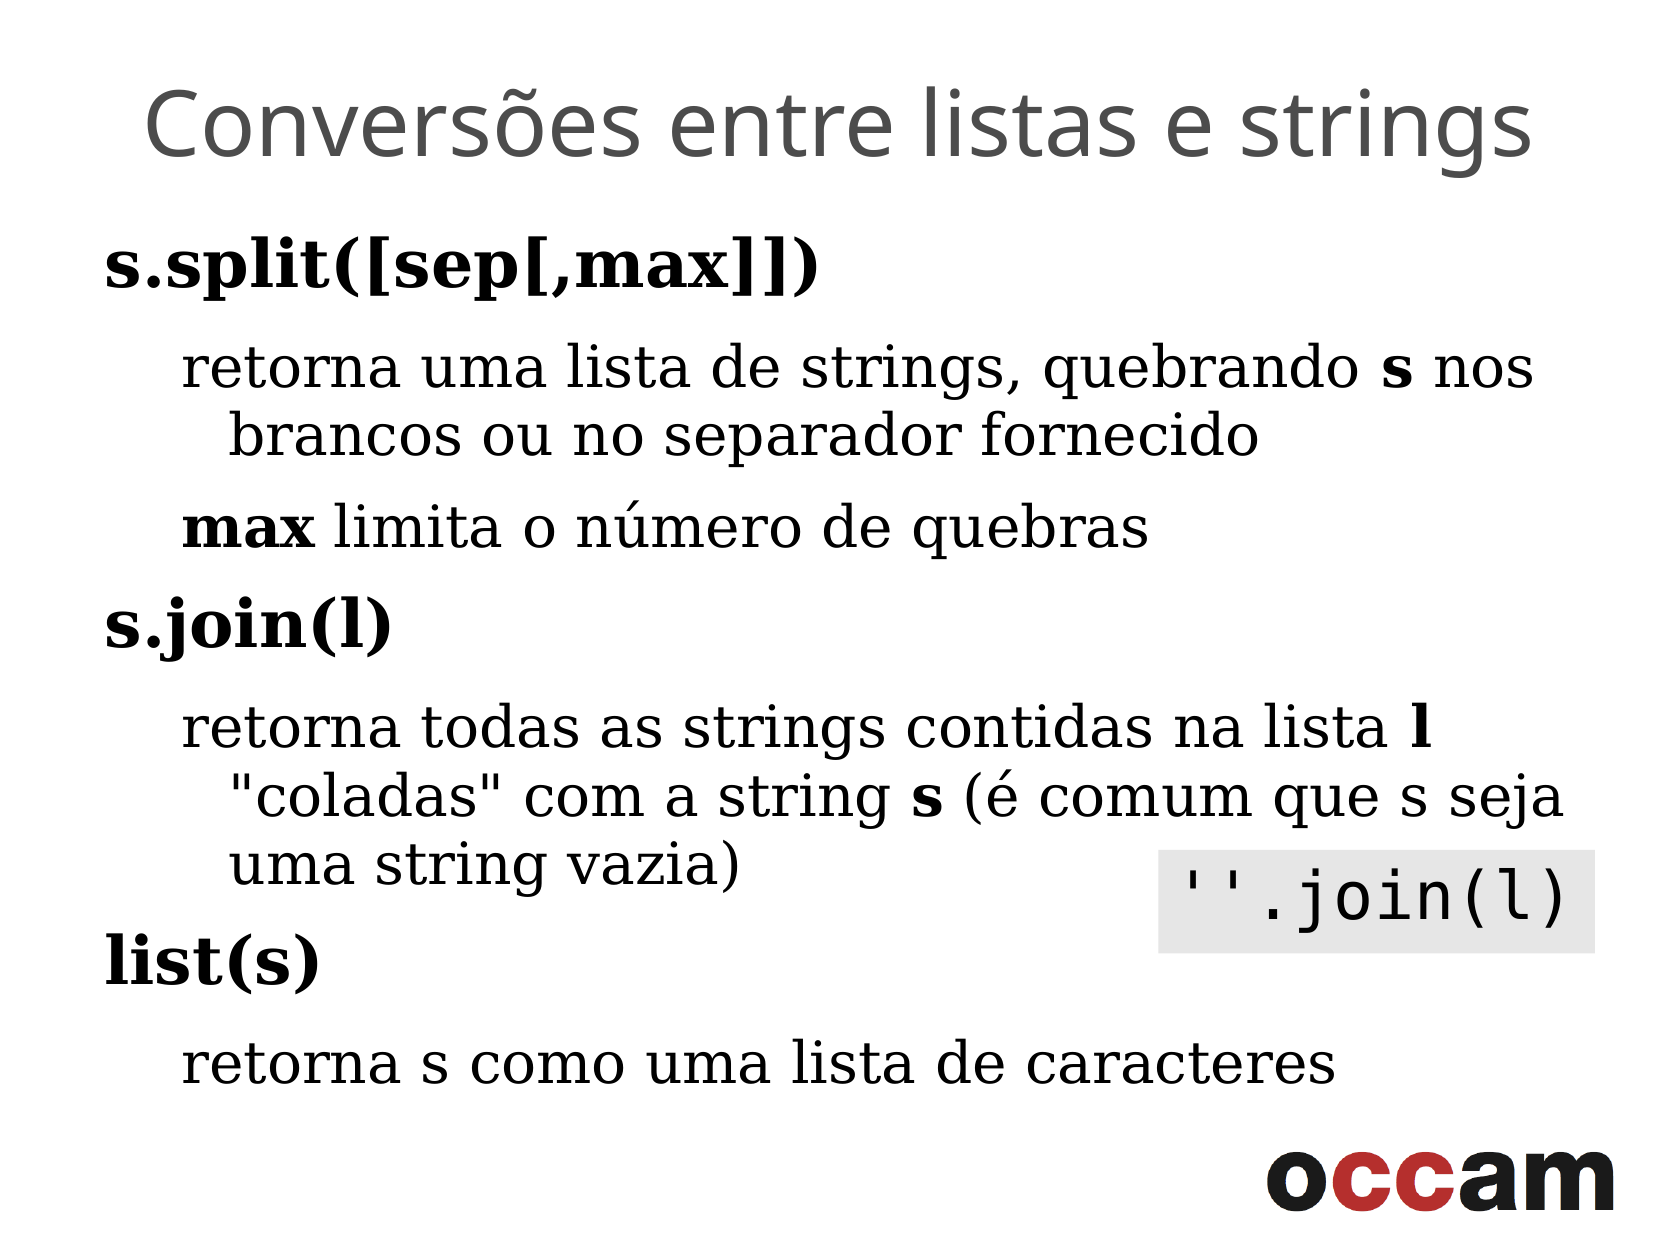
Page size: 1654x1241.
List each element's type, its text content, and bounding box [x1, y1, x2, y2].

text_box ''.join(l) [1158, 849, 1595, 954]
picture [1237, 1122, 1643, 1241]
list s.split([sep[,max]]) retorna uma lista de strings, quebrando s nos brancos ou no separador fornecido max limita o número de quebras s.join(l) retorna todas as strings contidas na lista l "coladas" com a string s (é comum que s seja uma string vazia) list(s) retorna s como uma lista de caracteres [86, 225, 1576, 1098]
title Conversões entre listas e strings [75, 14, 1603, 229]
